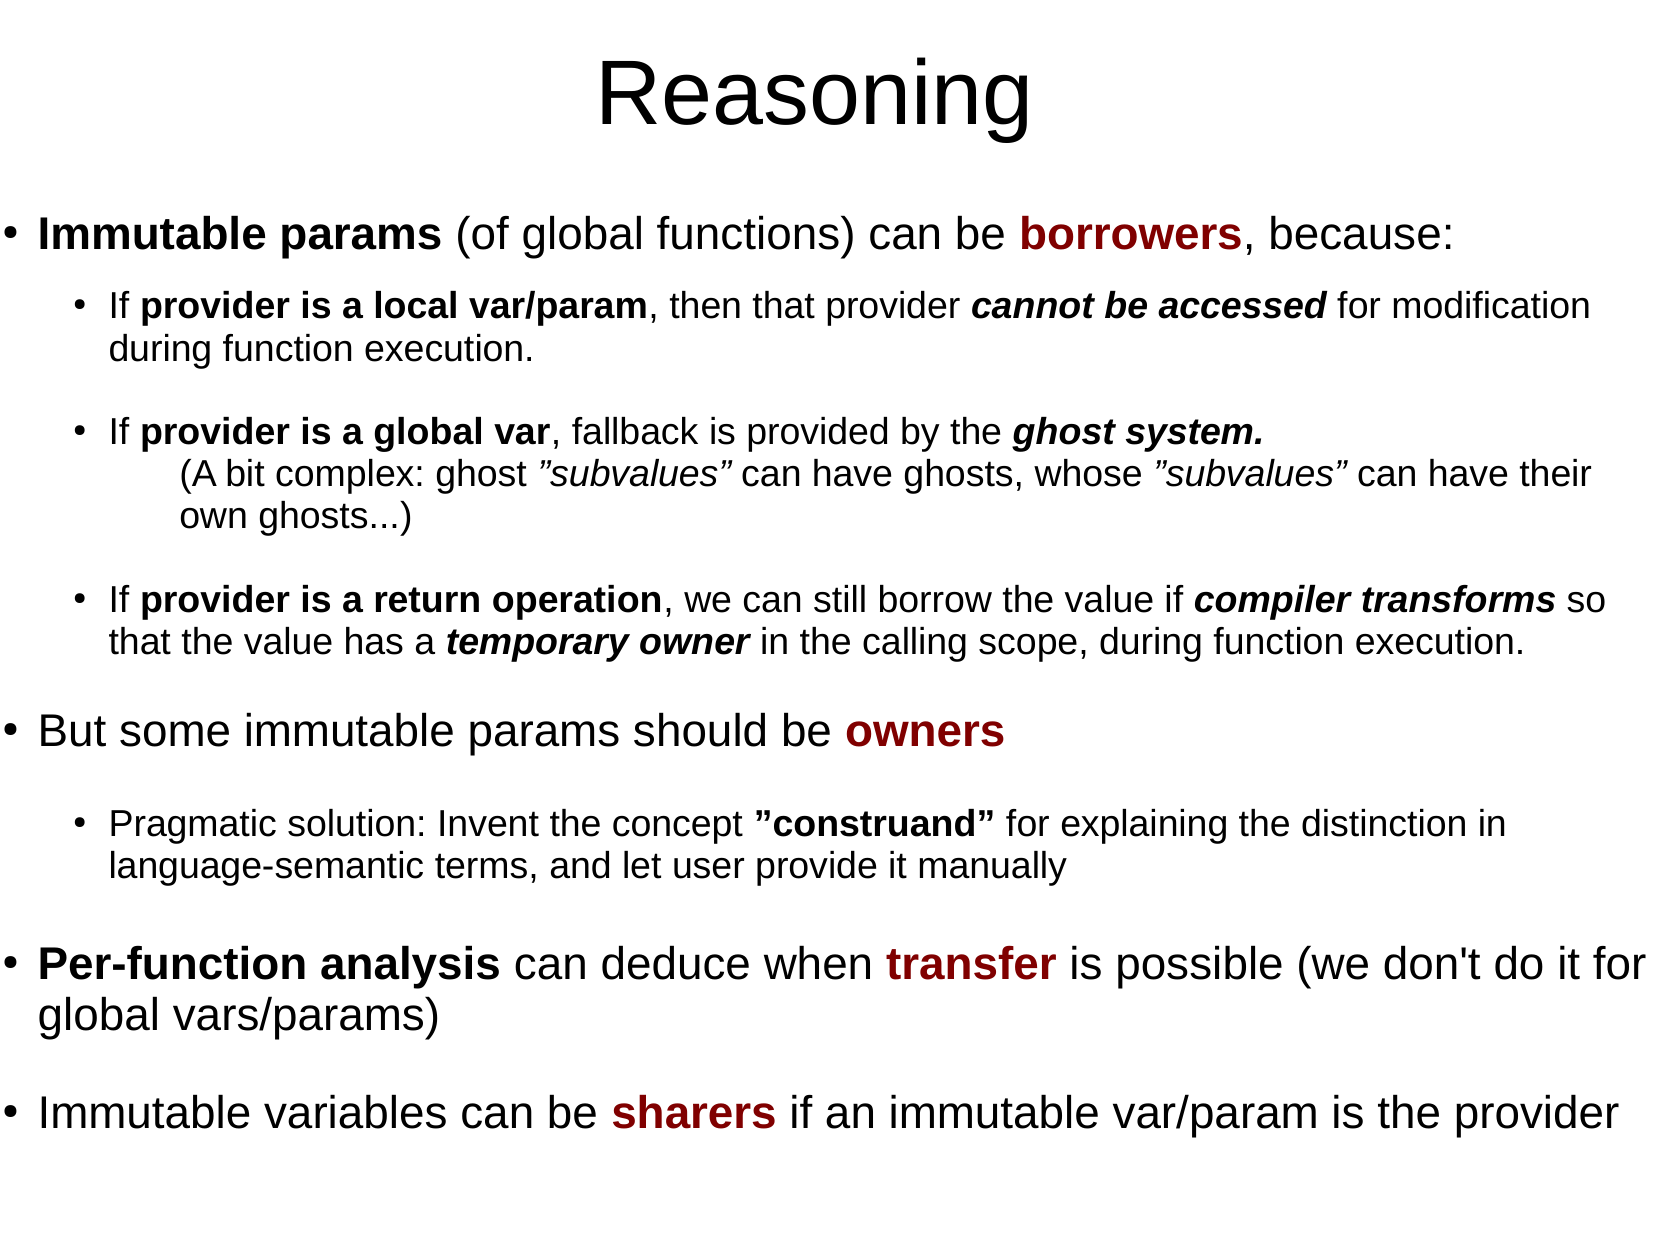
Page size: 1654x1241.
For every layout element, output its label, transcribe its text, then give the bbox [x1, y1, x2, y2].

text_box Immutable params (of global functions) can be borrowers, because: If provider is a local var/param, then that provider cannot be accessed for modification during function execution. If provider is a global var, fallback is provided by the ghost system. (A bit complex: ghost ”subvalues” can have ghosts, whose ”subvalues” can have their own ghosts...) If provider is a return operation, we can still borrow the value if compiler transforms so that the value has a temporary owner in the calling scope, during function execution. But some immutable params should be owners Pragmatic solution: Invent the concept ”construand” for explaining the distinction in language-semantic terms, and let user provide it manually Per-function analysis can deduce when transfer is possible (we don't do it for global vars/params) Immutable variables can be sharers if an immutable var/param is the provider [0, 200, 1654, 1170]
title Reasoning [70, 23, 1560, 162]
